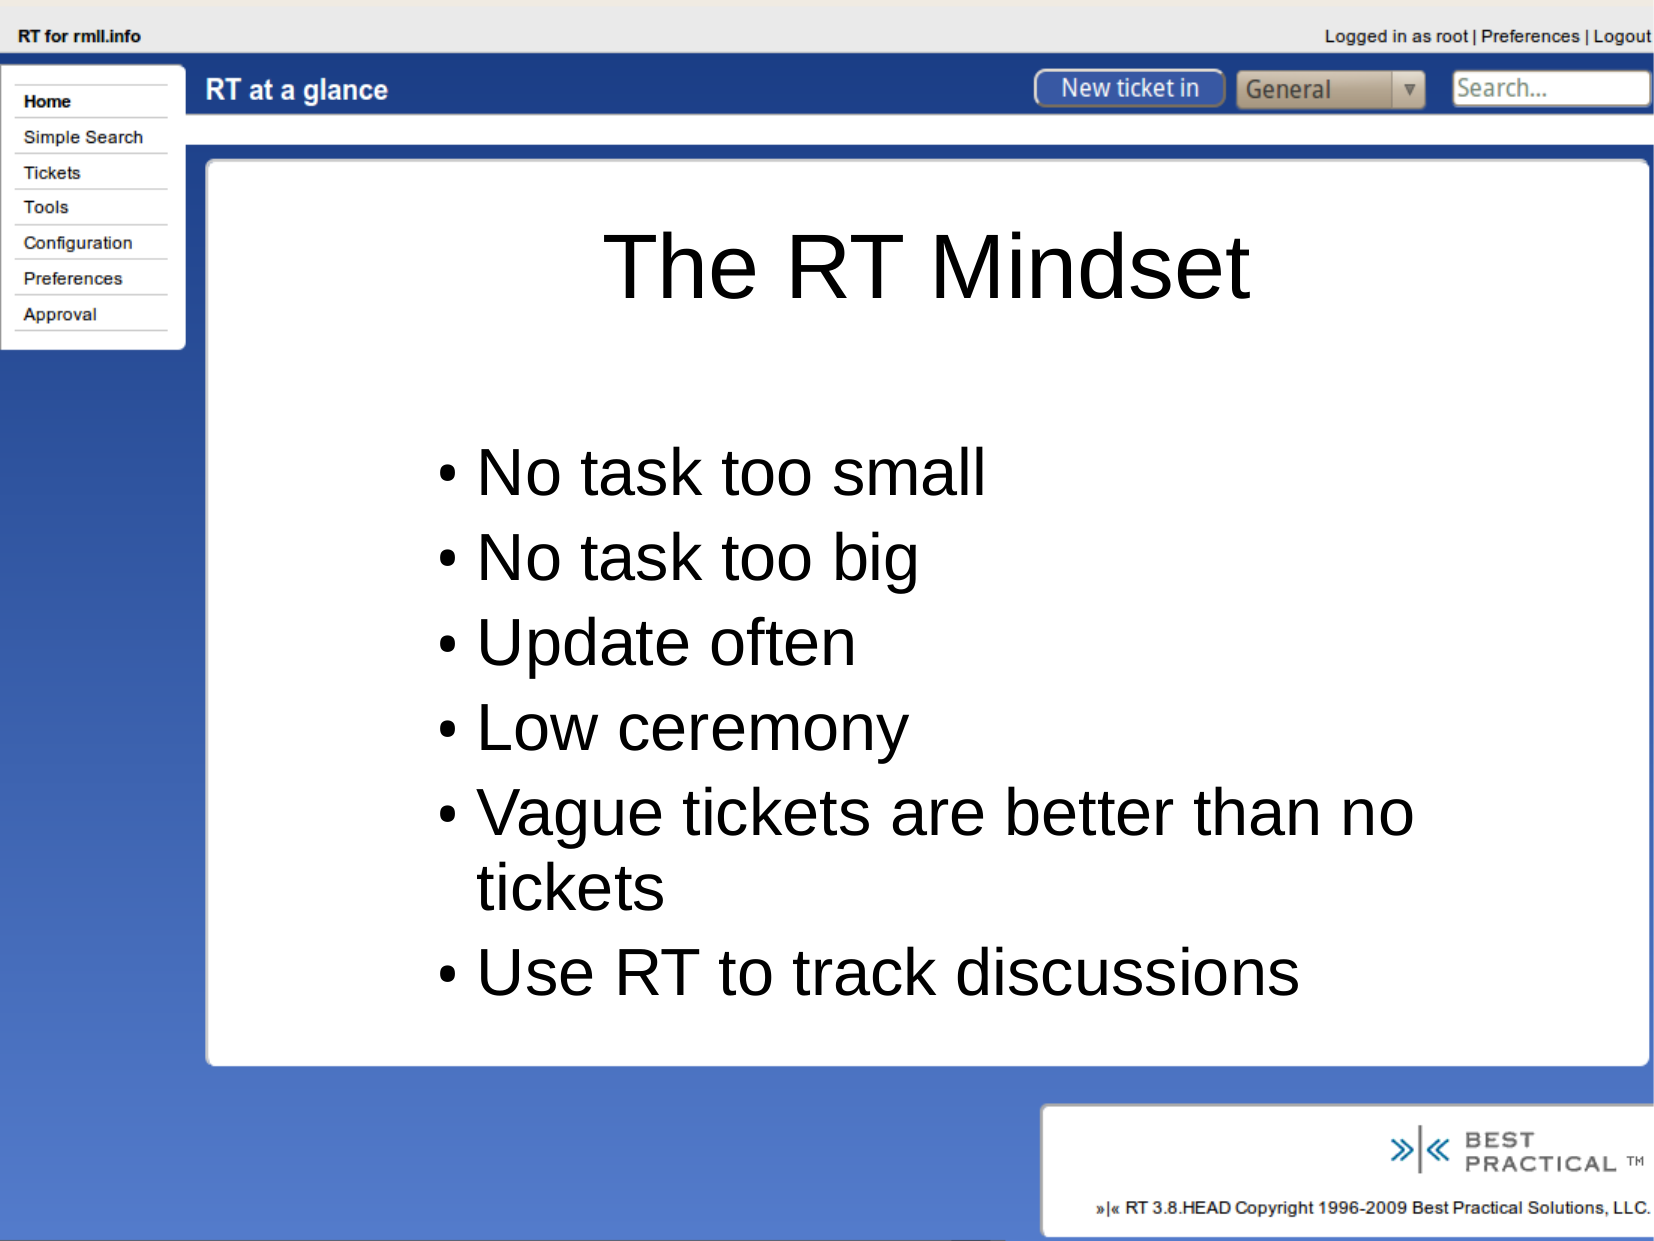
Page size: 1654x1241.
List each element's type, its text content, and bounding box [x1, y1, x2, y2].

title The RT Mindset [211, 177, 1642, 377]
list No task too small No task too big Update often Low ceremony Vague tickets are better than no tickets Use RT to track discussions [393, 434, 1472, 1122]
picture [468, 0, 1654, 1241]
